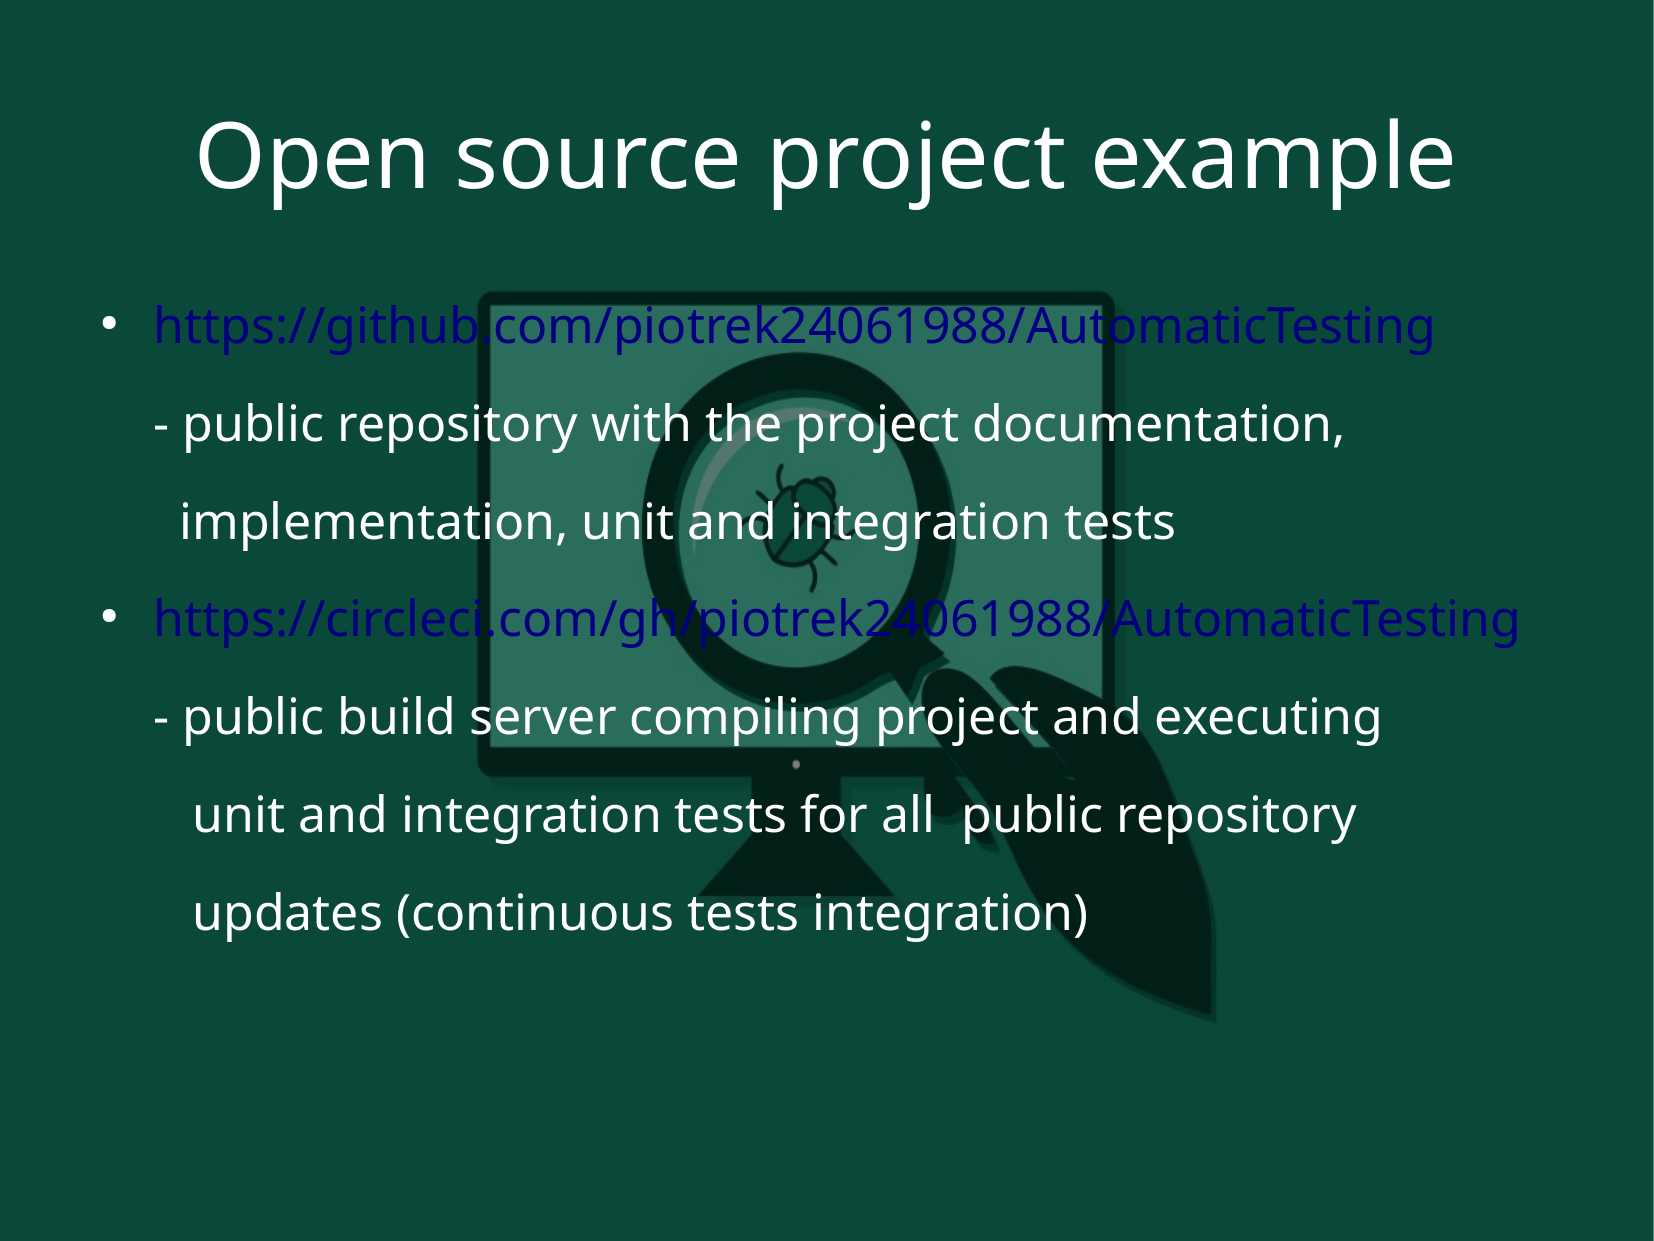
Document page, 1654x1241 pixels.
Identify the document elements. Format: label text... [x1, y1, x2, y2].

picture [0, 0, 1654, 1241]
title Open source project example [82, 49, 1571, 257]
list https://github.com/piotrek24061988/AutomaticTesting - public repository with the project documentation, implementation, unit and integration tests https://circleci.com/gh/piotrek24061988/AutomaticTesting - public build server compiling project and executing unit and integration tests for all public repository updates (continuous tests integration) [82, 290, 1571, 1010]
